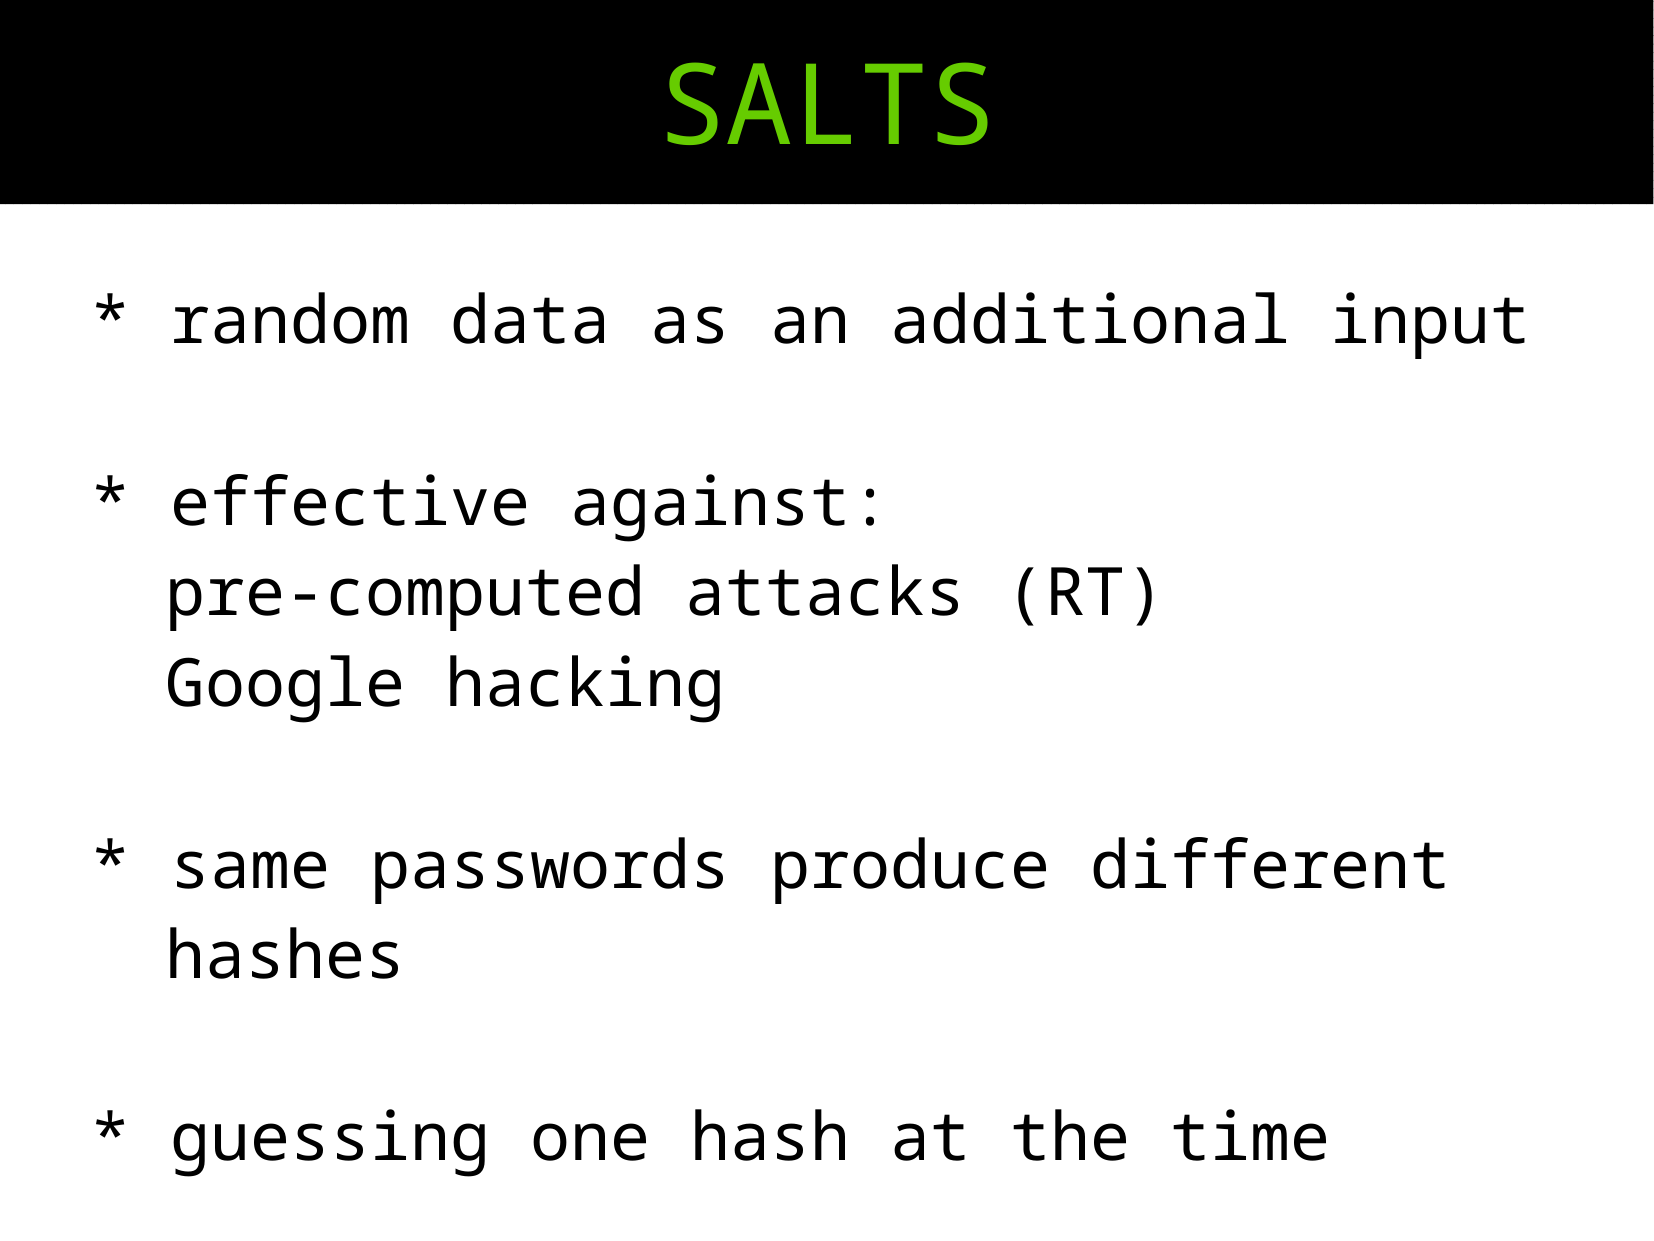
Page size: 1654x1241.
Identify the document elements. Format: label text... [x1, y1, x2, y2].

title SALTS [0, 0, 1654, 205]
subtitle * random data as an additional input * effective against: pre-computed attacks (RT) Google hacking * same passwords produce different hashes * guessing one hash at the time [90, 306, 1621, 1147]
